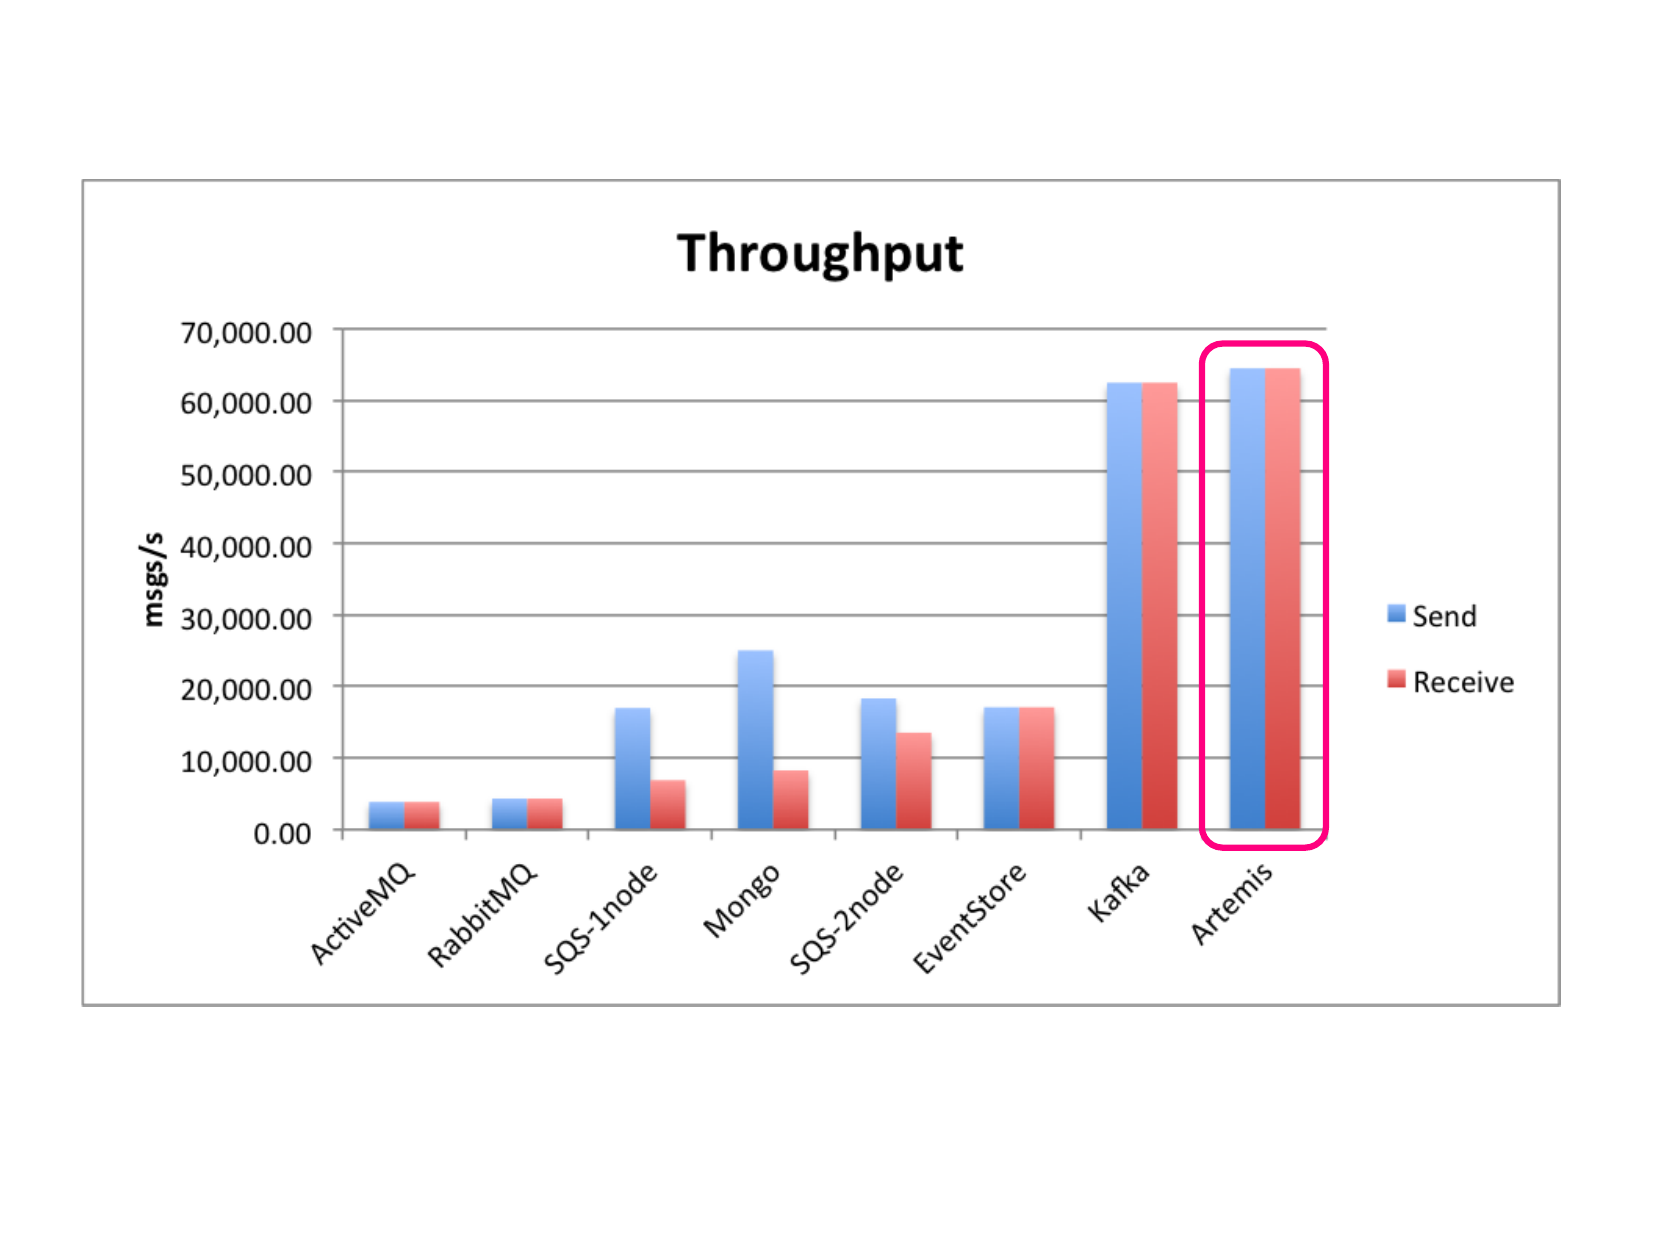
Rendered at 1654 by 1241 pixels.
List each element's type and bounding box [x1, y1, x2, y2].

picture [81, 179, 1561, 1007]
